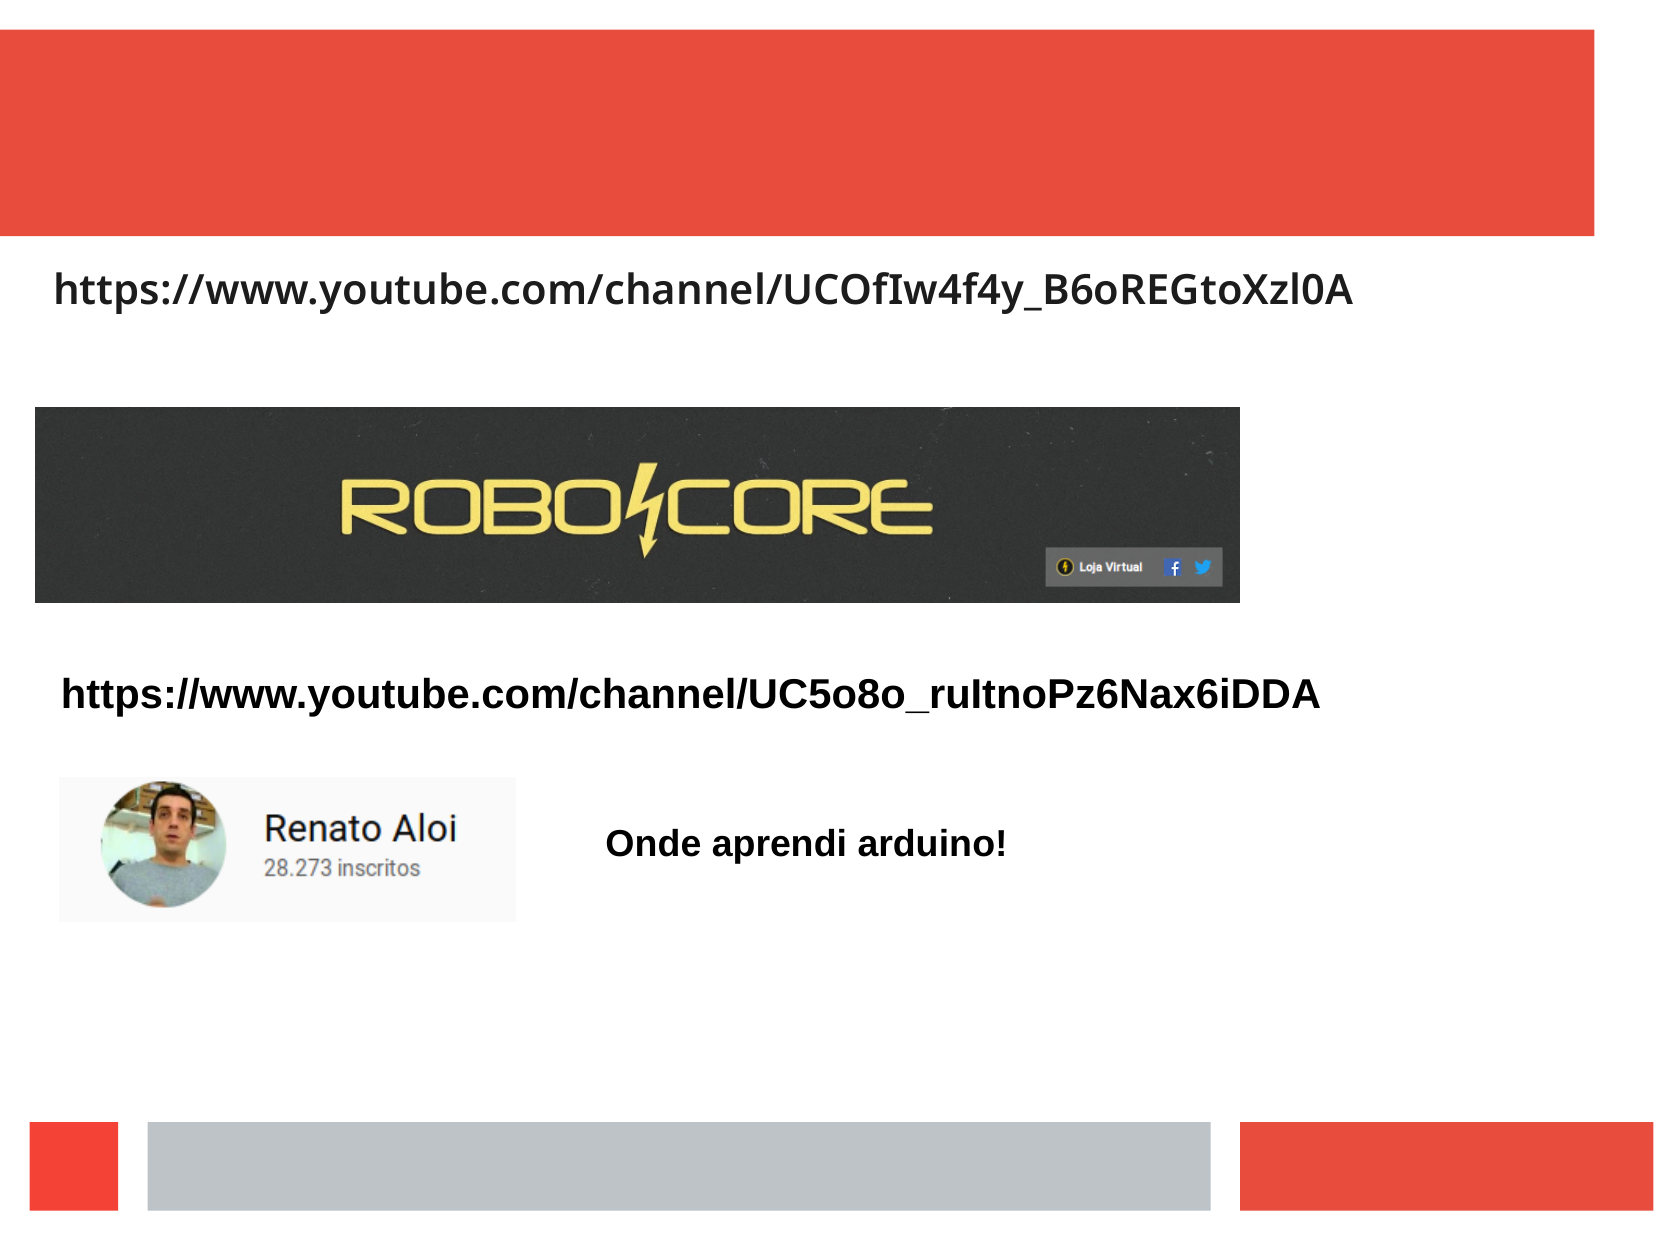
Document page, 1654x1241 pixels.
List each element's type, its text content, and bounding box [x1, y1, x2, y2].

picture [35, 407, 1240, 603]
text_box https://www.youtube.com/channel/UC5o8o_ruItnoPz6Nax6iDDA [46, 663, 1536, 763]
list https://www.youtube.com/channel/UCOfIw4f4y_B6oREGtoXzl0A [53, 259, 1560, 420]
text_box Onde aprendi arduino! [590, 814, 1056, 872]
picture [59, 777, 516, 922]
